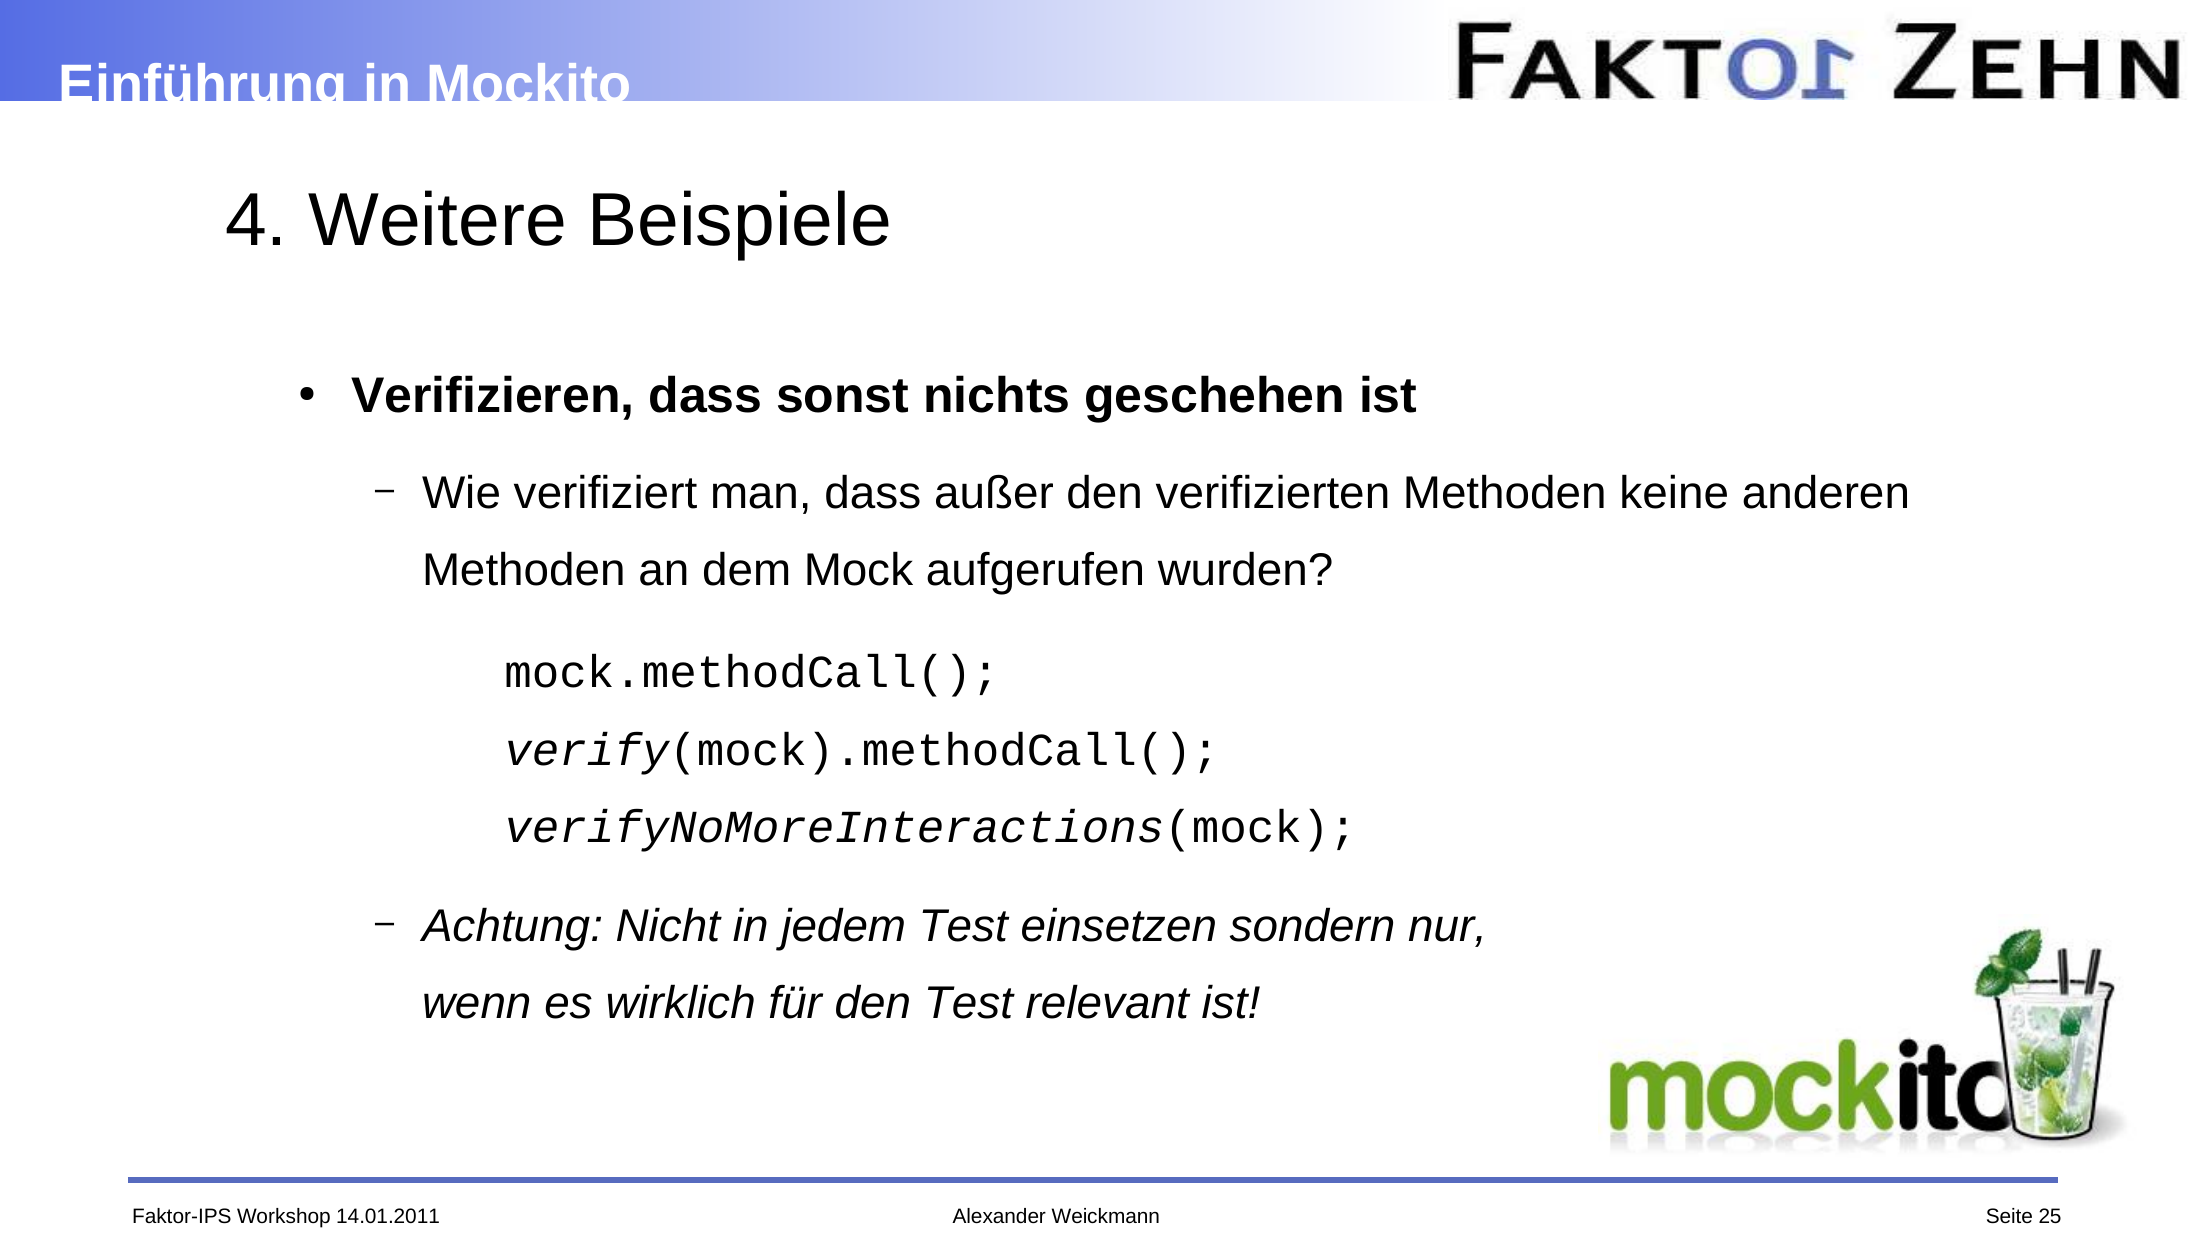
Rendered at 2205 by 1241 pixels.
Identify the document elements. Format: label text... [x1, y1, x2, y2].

title 4. Weitere Beispiele [225, 142, 1981, 296]
list Verifizieren, dass sonst nichts geschehen ist Wie verifiziert man, dass außer den verifizierten Methoden keine anderen Methoden an dem Mock aufgerufen wurden? mock.methodCall(); verify(mock).methodCall(); verifyNoMoreInteractions(mock); Achtung: Nicht in jedem Test einsetzen sondern nur, wenn es wirklich für den Test relevant ist! [280, 339, 2036, 1108]
picture [1598, 914, 2141, 1167]
picture [1448, 7, 2191, 100]
